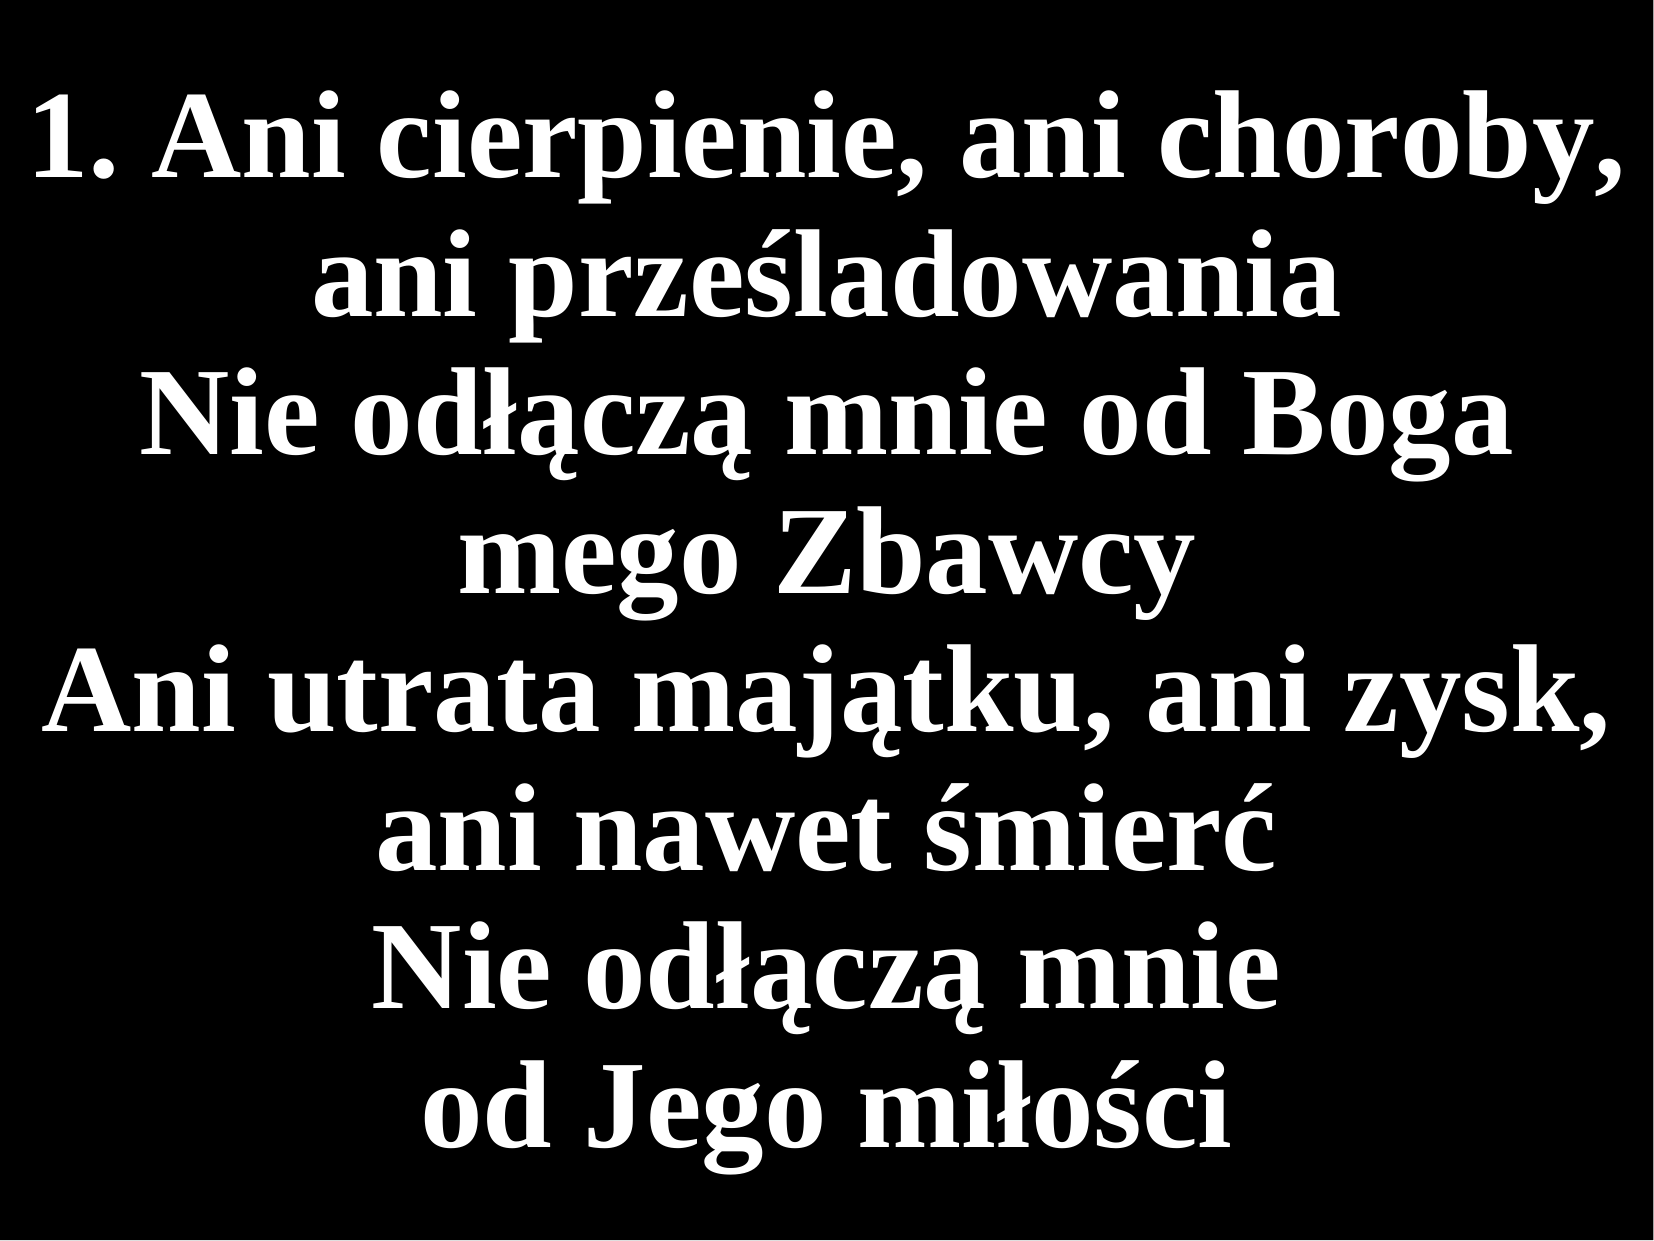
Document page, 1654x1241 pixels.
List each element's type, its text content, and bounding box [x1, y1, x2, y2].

title 1. Ani cierpienie, ani choroby, ani prześladowania Nie odłączą mnie od Boga mego Zbawcy Ani utrata majątku, ani zysk, ani nawet śmierć Nie odłączą mnie od Jego miłości [0, 0, 1654, 1241]
